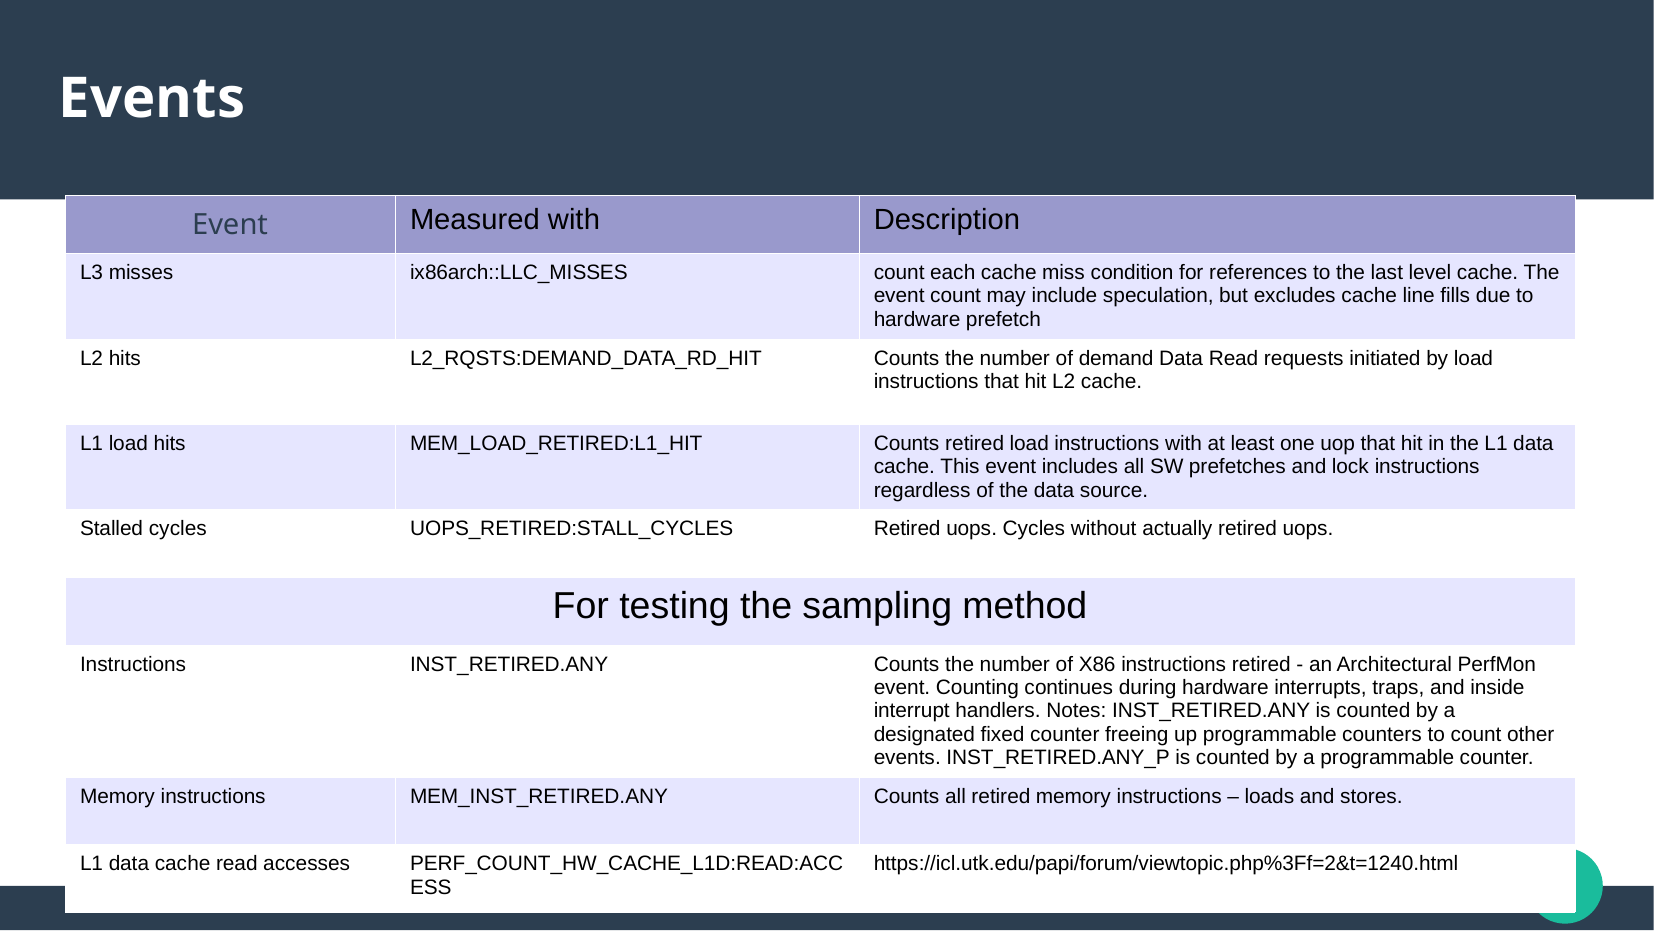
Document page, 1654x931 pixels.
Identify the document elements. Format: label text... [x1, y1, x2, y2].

table_cell ix86arch::LLC_MISSES [396, 254, 859, 339]
table_cell L1 data cache read accesses [66, 845, 395, 912]
title Events [59, 37, 1595, 156]
table_cell INST_RETIRED.ANY [396, 646, 859, 777]
table_cell MEM_INST_RETIRED.ANY [396, 778, 859, 844]
table_cell For testing the sampling method [66, 578, 1575, 645]
table_header Event [66, 196, 395, 253]
table_cell L3 misses [66, 254, 395, 339]
table_cell Counts the number of X86 instructions retired - an Architectural PerfMon event. Counting continues during hardware interrupts, traps, and inside interrupt handlers. Notes: INST_RETIRED.ANY is counted by a designated fixed counter freeing up programmable counters to count other events. INST_RETIRED.ANY_P is counted by a programmable counter. [860, 646, 1575, 777]
table_cell PERF_COUNT_HW_CACHE_L1D:READ:ACCESS [396, 845, 859, 912]
table_cell Counts retired load instructions with at least one uop that hit in the L1 data cache. This event includes all SW prefetches and lock instructions regardless of the data source. [860, 425, 1575, 509]
table_cell L2 hits [66, 340, 395, 424]
table_cell Instructions [66, 646, 395, 777]
table_cell UOPS_RETIRED:STALL_CYCLES [396, 510, 859, 577]
table_cell MEM_LOAD_RETIRED:L1_HIT [396, 425, 859, 509]
table_cell count each cache miss condition for references to the last level cache. The event count may include speculation, but excludes cache line fills due to hardware prefetch [860, 254, 1575, 339]
table_header Measured with [396, 196, 859, 253]
table_cell L1 load hits [66, 425, 395, 509]
table_header Description [860, 196, 1575, 253]
table_cell L2_RQSTS:DEMAND_DATA_RD_HIT [396, 340, 859, 424]
table_cell Counts all retired memory instructions – loads and stores. [860, 778, 1575, 844]
table_cell Retired uops. Cycles without actually retired uops. [860, 510, 1575, 577]
table_cell Counts the number of demand Data Read requests initiated by load instructions that hit L2 cache. [860, 340, 1575, 424]
table_cell Memory instructions [66, 778, 395, 844]
table_cell Stalled cycles [66, 510, 395, 577]
table_cell https://icl.utk.edu/papi/forum/viewtopic.php%3Ff=2&t=1240.html [860, 845, 1575, 912]
